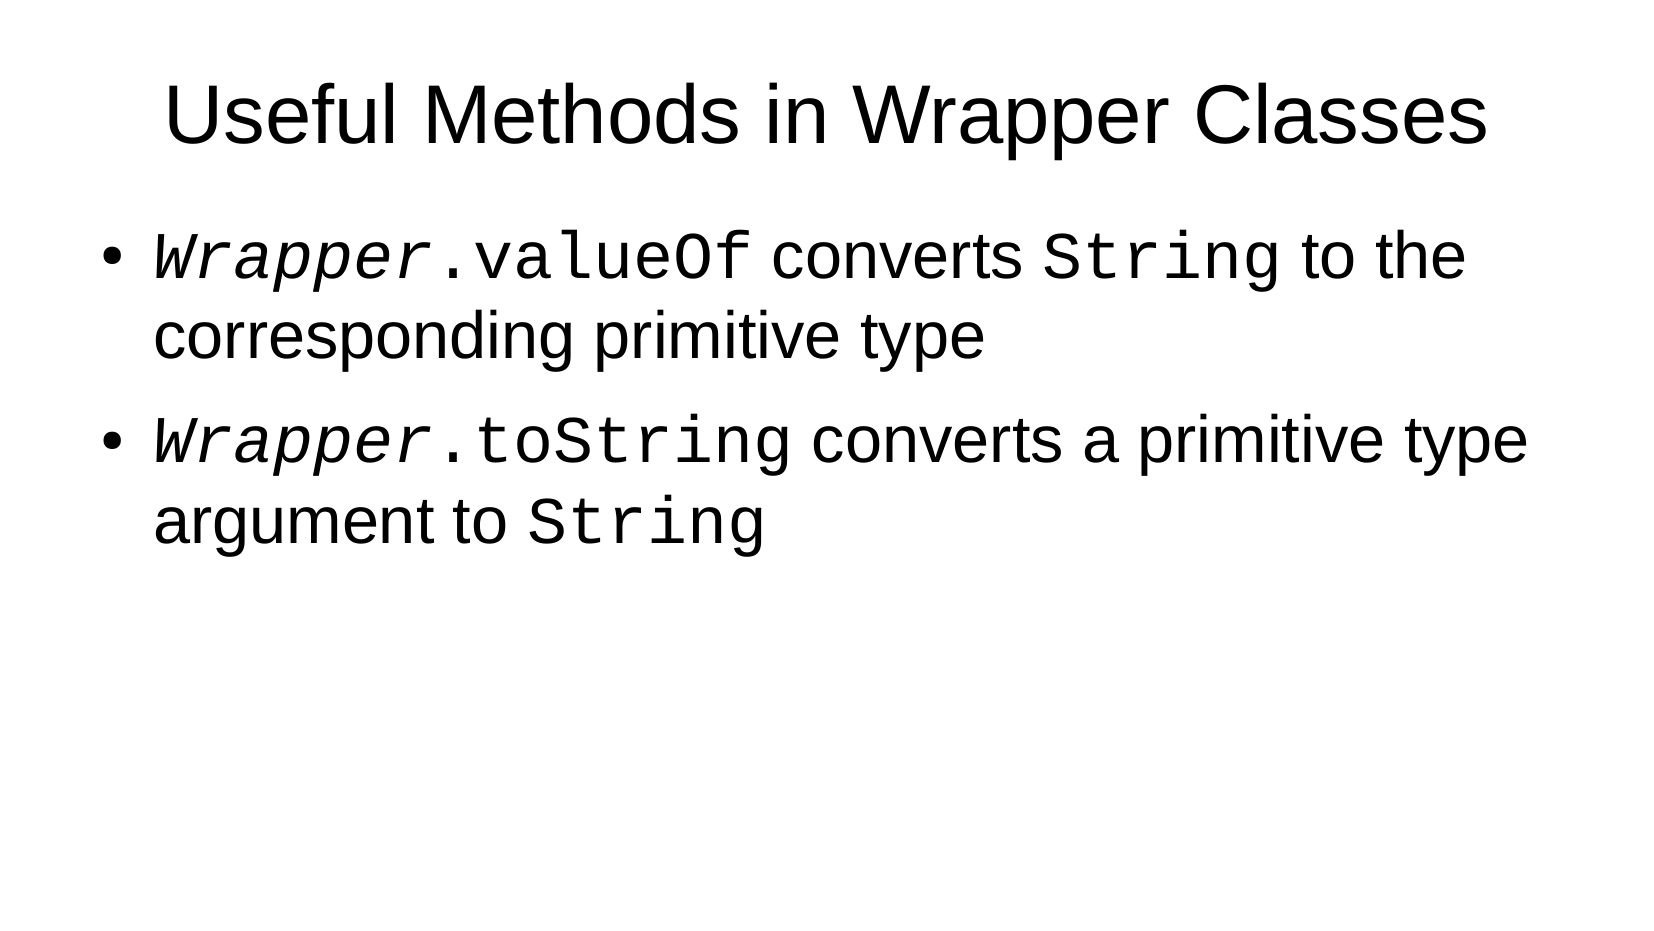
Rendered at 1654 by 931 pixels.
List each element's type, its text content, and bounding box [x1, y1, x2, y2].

title Useful Methods in Wrapper Classes [82, 37, 1571, 193]
list Wrapper.valueOf converts String to the corresponding primitive type Wrapper.toString converts a primitive type argument to String [82, 217, 1571, 758]
